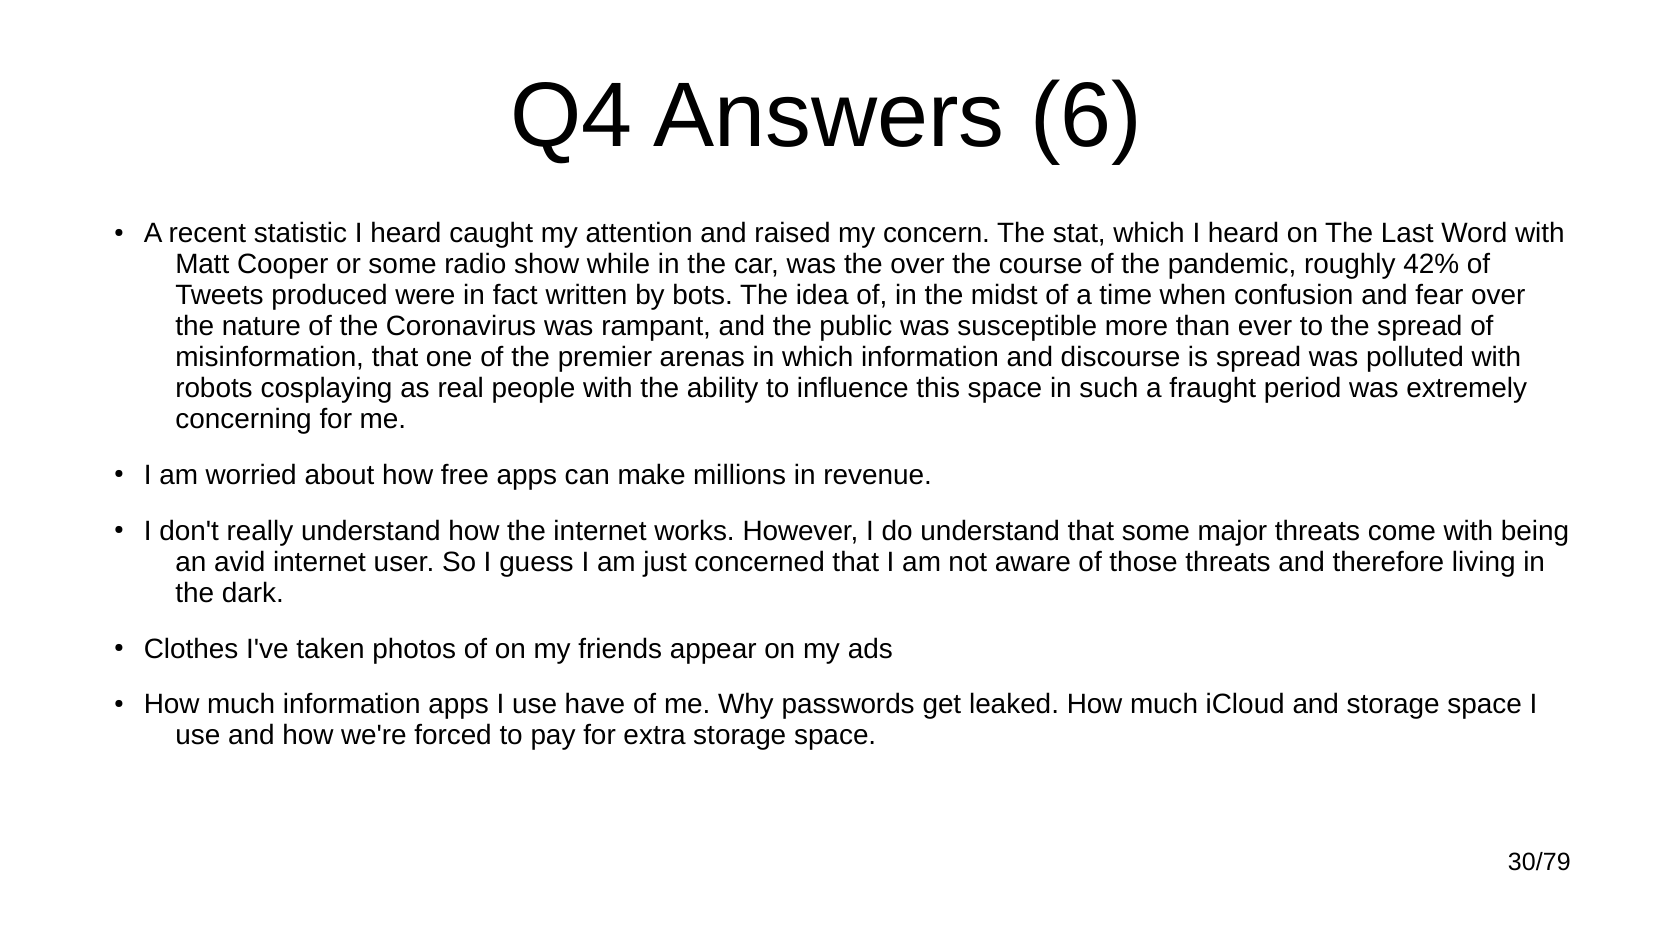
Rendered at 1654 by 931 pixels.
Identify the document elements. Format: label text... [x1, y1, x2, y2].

title Q4 Answers (6) [82, 37, 1571, 193]
list A recent statistic I heard caught my attention and raised my concern. The stat, which I heard on The Last Word with Matt Cooper or some radio show while in the car, was the over the course of the pandemic, roughly 42% of Tweets produced were in fact written by bots. The idea of, in the midst of a time when confusion and fear over the nature of the Coronavirus was rampant, and the public was susceptible more than ever to the spread of misinformation, that one of the premier arenas in which information and discourse is spread was polluted with robots cosplaying as real people with the ability to influence this space in such a fraught period was extremely concerning for me. I am worried about how free apps can make millions in revenue. I don't really understand how the internet works. However, I do understand that some major threats come with being an avid internet user. So I guess I am just concerned that I am not aware of those threats and therefore living in the dark. Clothes I've taken photos of on my friends appear on my ads How much information apps I use have of me. Why passwords get leaked. How much iCloud and storage space I use and how we're forced to pay for extra storage space. [82, 217, 1571, 758]
